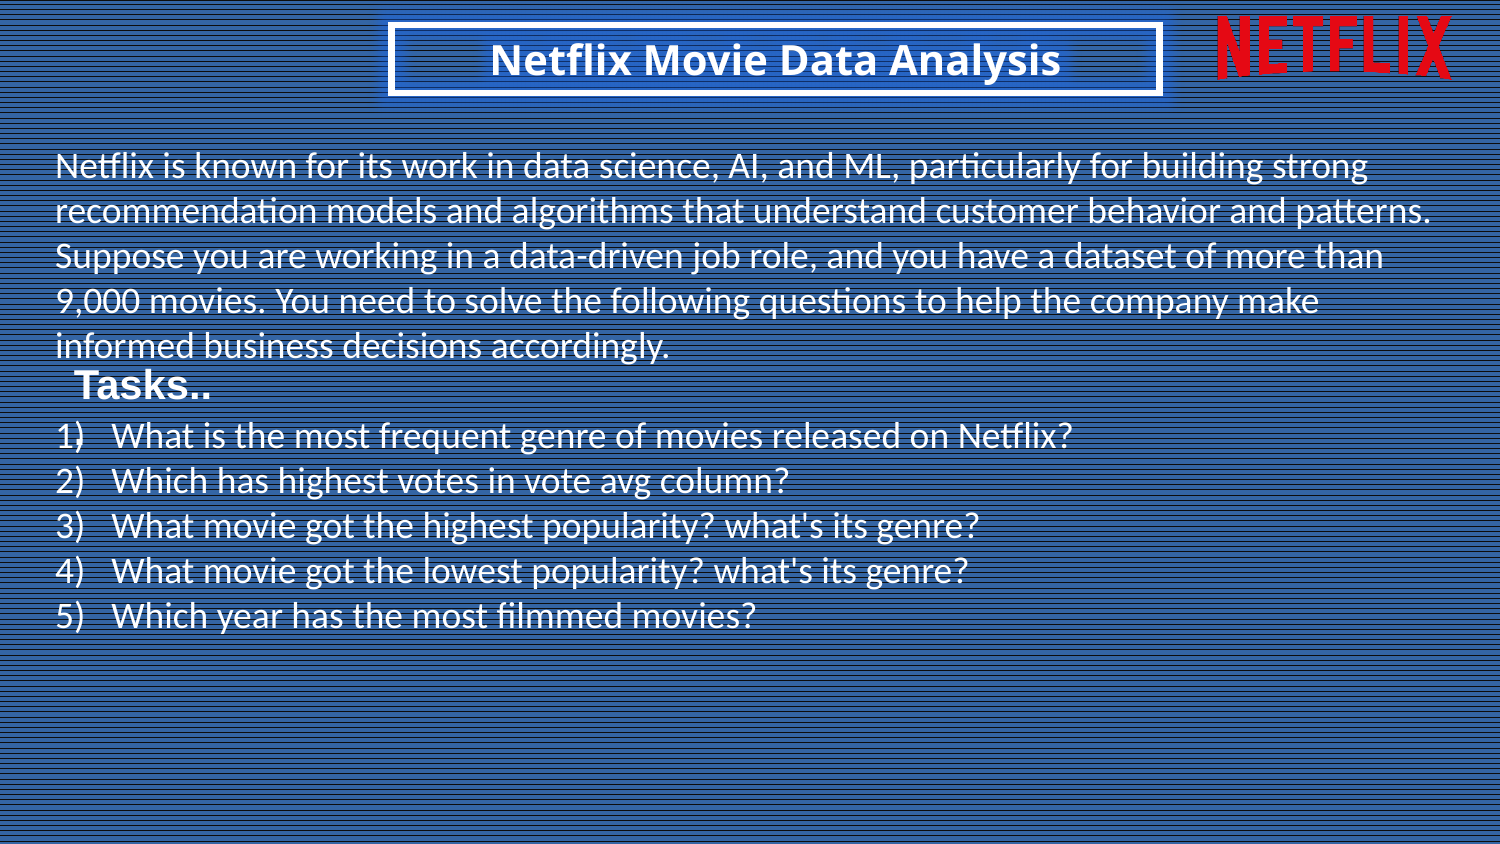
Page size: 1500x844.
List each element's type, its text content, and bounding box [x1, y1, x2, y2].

text_box Netflix Movie Data Analysis [391, 24, 1160, 93]
text_box Netflix is known for its work in data science, AI, and ML, particularly for building strong recommendation models and algorithms that understand customer behavior and patterns. Suppose you are working in a data-driven job role, and you have a dataset of more than 9,000 movies. You need to solve the following questions to help the company make informed business decisions accordingly. What is the most frequent genre of movies released on Netflix? Which has highest votes in vote avg column? What movie got the highest popularity? what's its genre? What movie got the lowest popularity? what's its genre? Which year has the most filmmed movies? [40, 133, 1477, 644]
text_box Tasks... [59, 354, 237, 463]
picture [1209, 8, 1459, 85]
